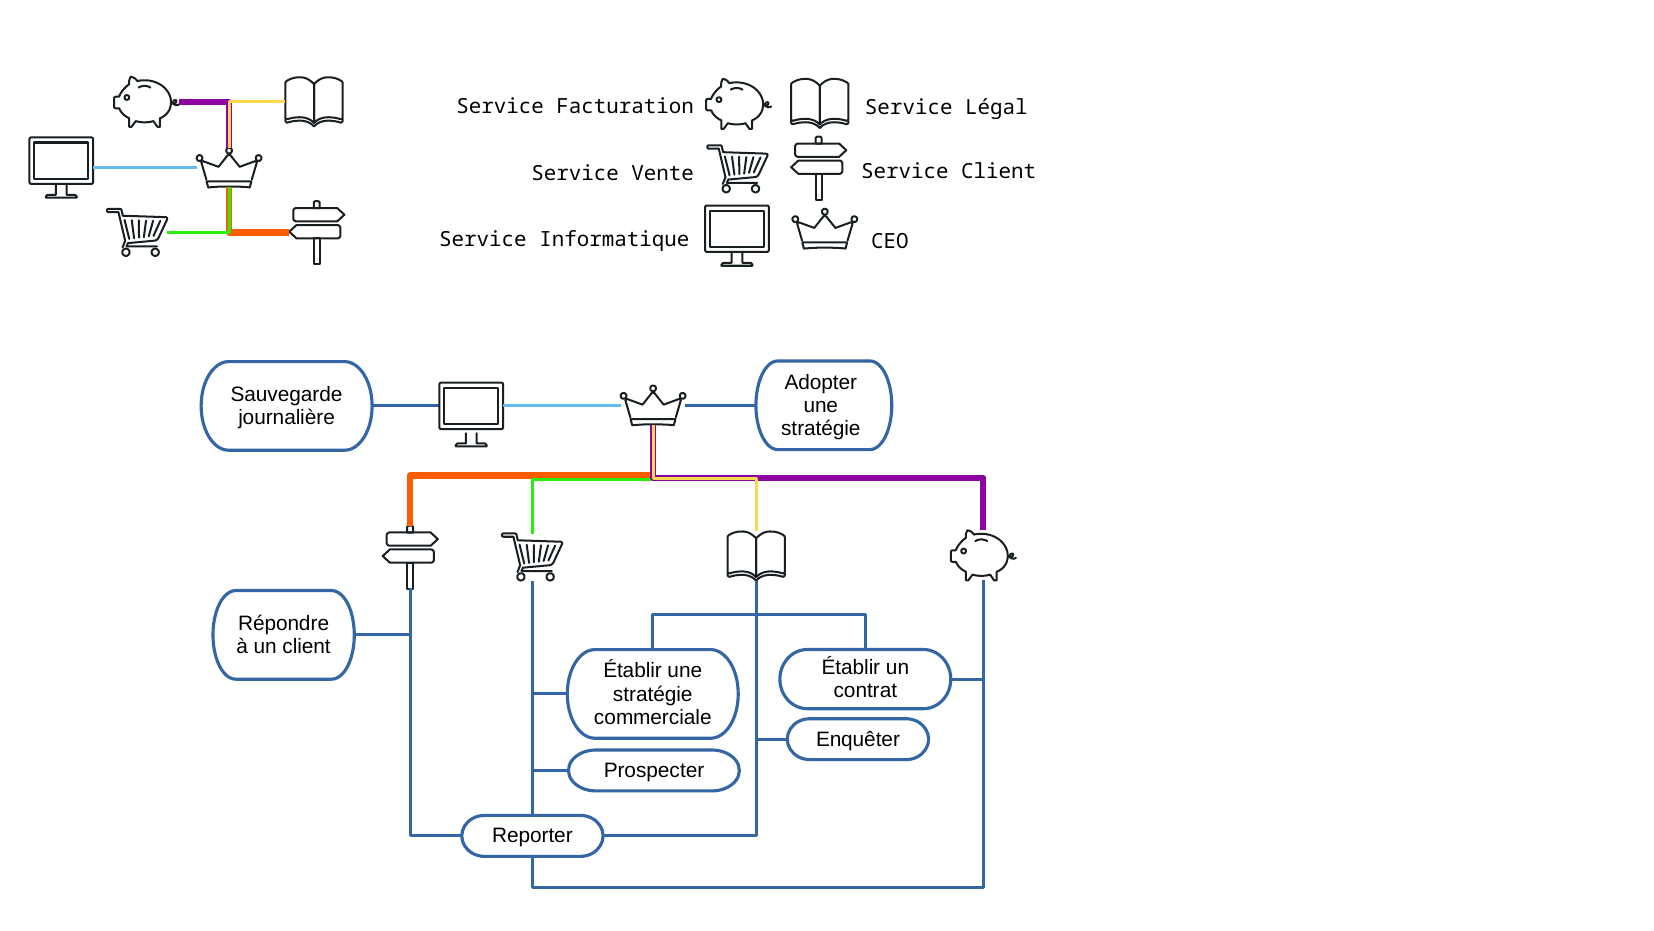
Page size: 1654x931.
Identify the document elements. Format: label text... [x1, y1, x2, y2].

text_box Service Facturation [413, 83, 709, 122]
text_box Sauvegarde journalière [201, 361, 373, 451]
text_box Service Client [846, 148, 1063, 187]
text_box Établir un contrat [779, 649, 951, 709]
text_box Enquêter [787, 718, 929, 760]
text_box Service Vente [501, 151, 709, 190]
text_box Établir une stratégie commerciale [567, 649, 739, 739]
text_box Répondre à un client [212, 590, 355, 680]
text_box Adopter une stratégie [755, 360, 892, 450]
text_box Service Informatique [413, 217, 704, 256]
text_box CEO [856, 219, 945, 258]
text_box Prospecter [568, 750, 740, 791]
text_box Reporter [461, 815, 603, 857]
text_box Service Légal [850, 84, 1063, 123]
